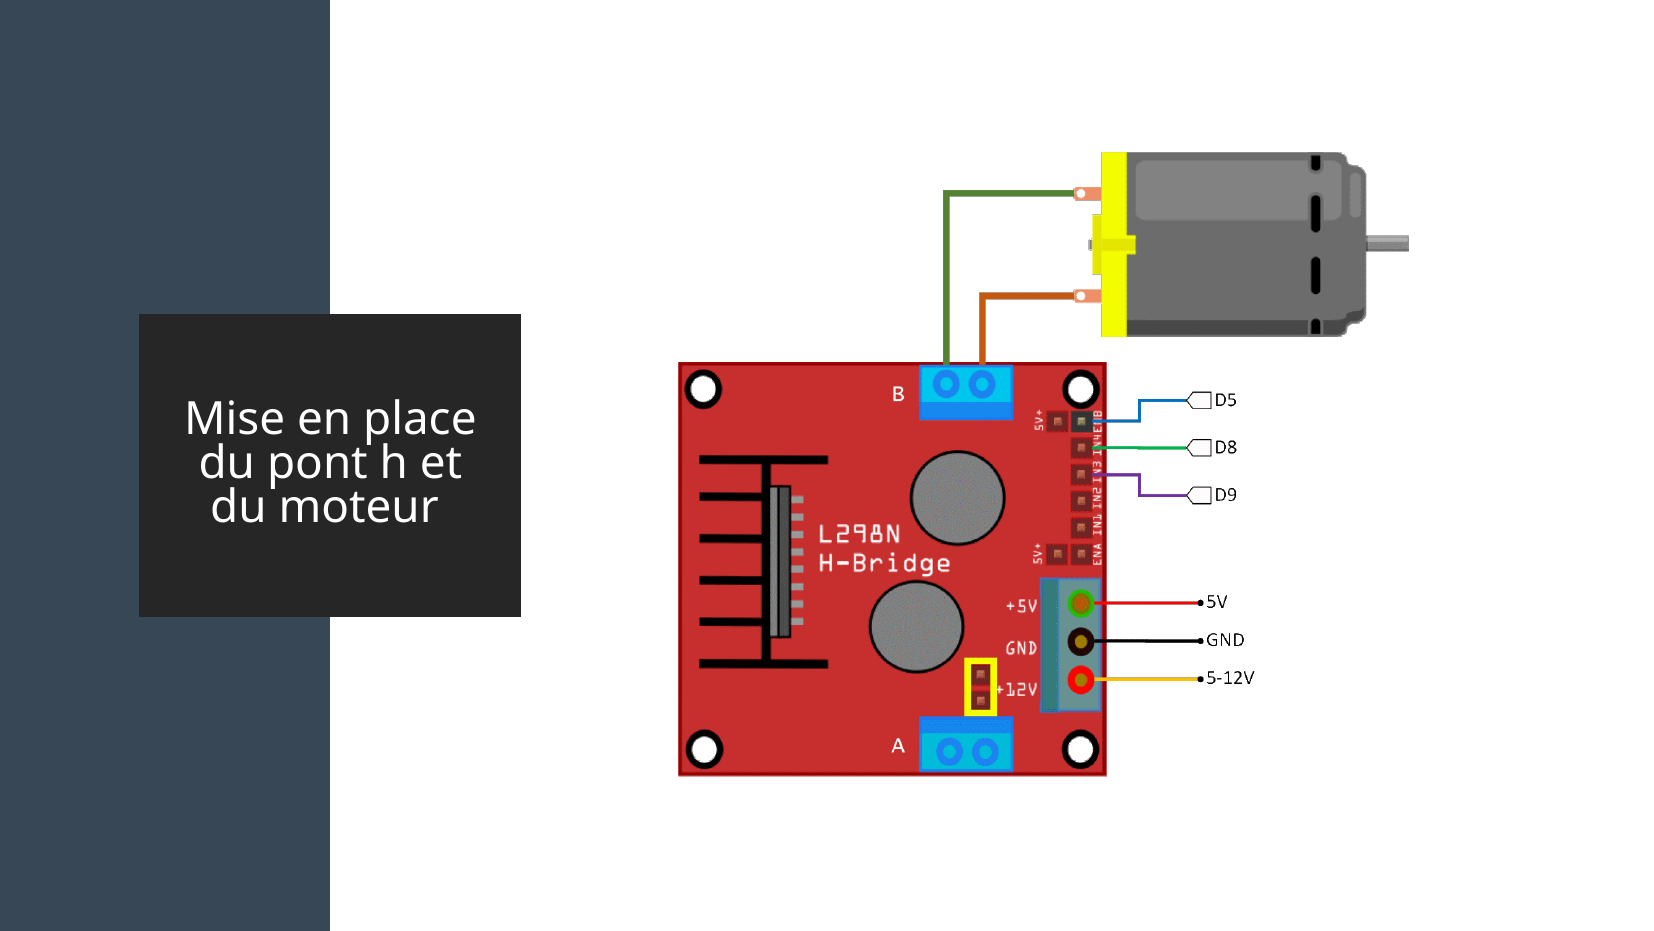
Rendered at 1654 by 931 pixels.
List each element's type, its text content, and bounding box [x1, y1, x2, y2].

text_box Mise en place du pont h et du moteur [153, 327, 507, 603]
text_box [0, 0, 1654, 931]
picture [672, 148, 1415, 782]
